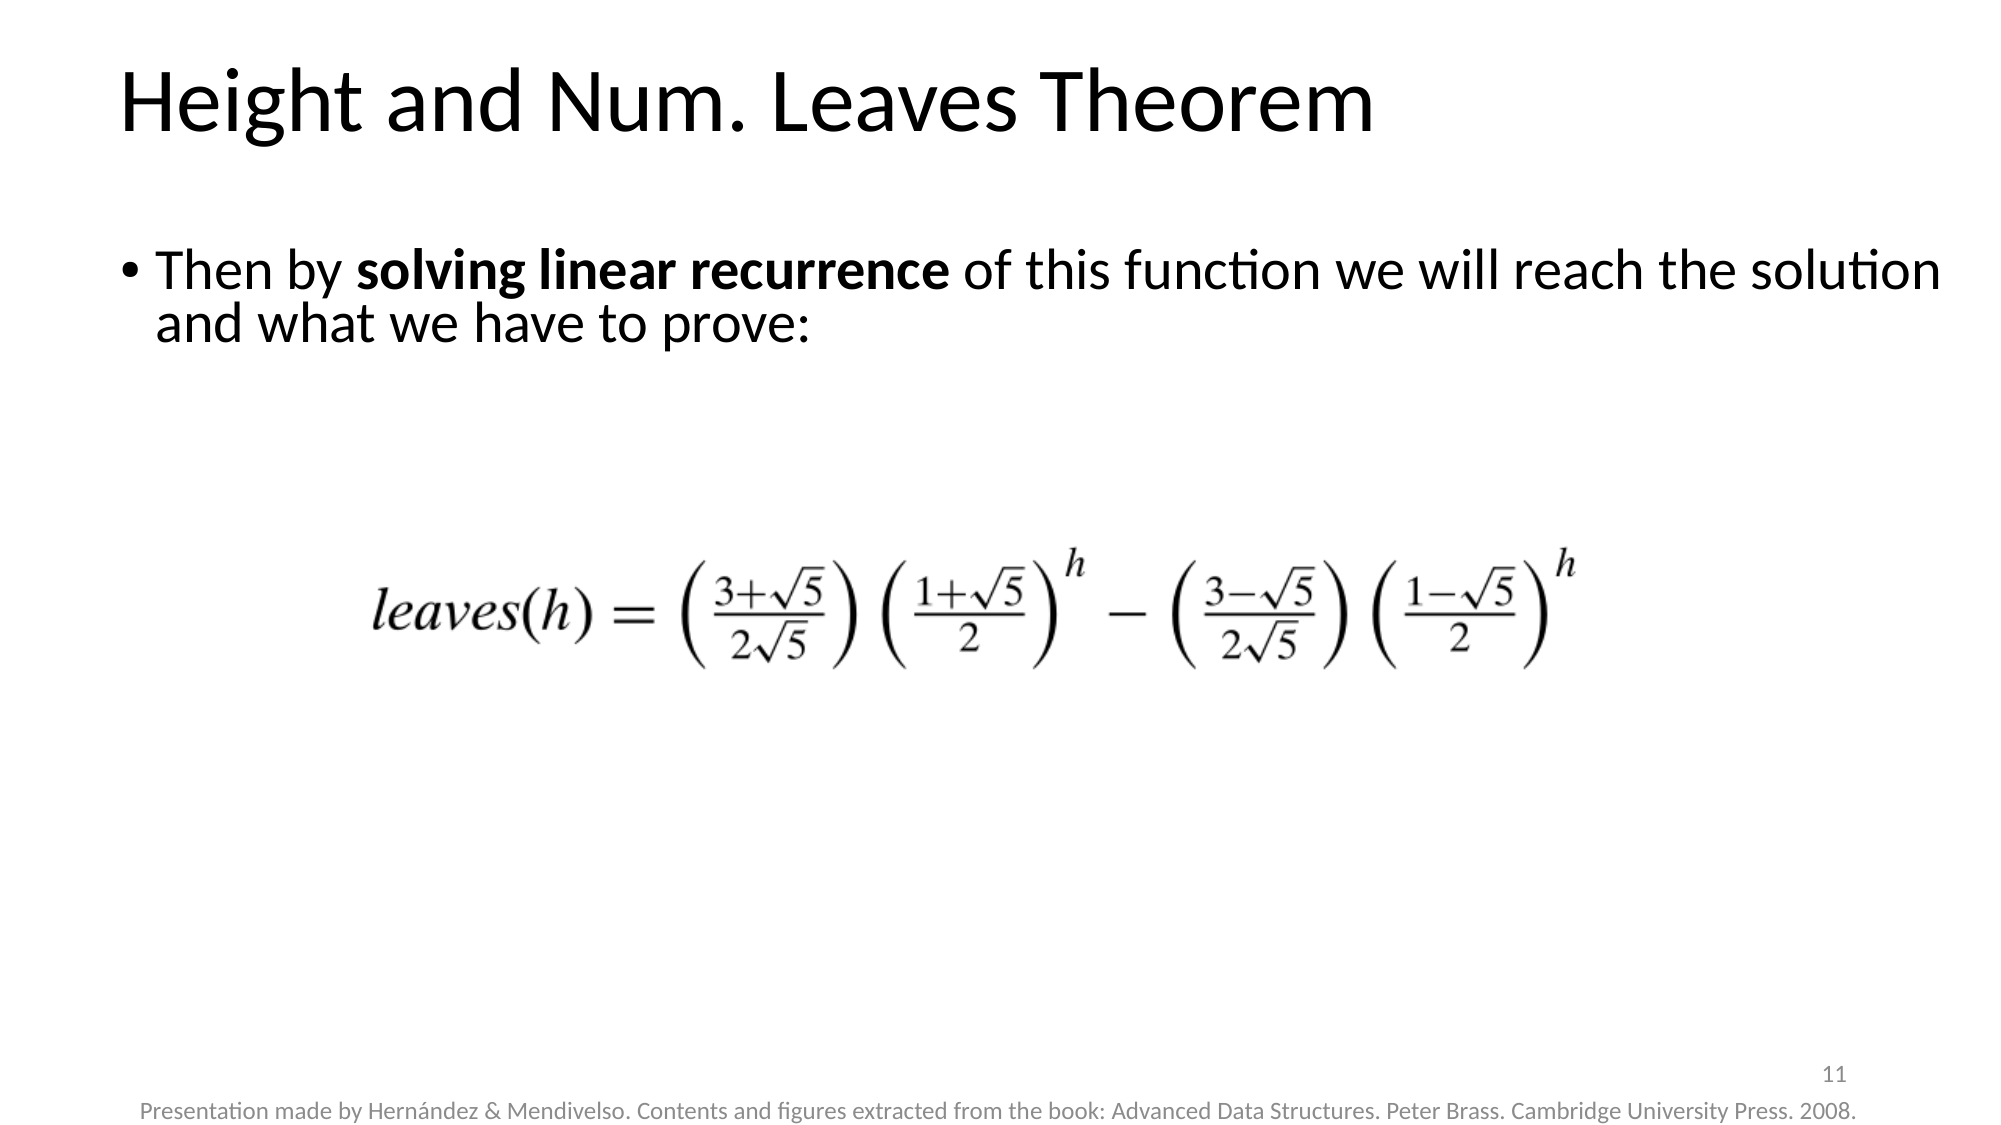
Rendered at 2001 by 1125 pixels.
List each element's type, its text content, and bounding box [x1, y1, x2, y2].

text_box Presentation made by Hernández & Mendivelso. Contents and figures extracted from the book: Advanced Data Structures. Peter Brass. Cambridge University Press. 2008. [0, 1100, 2000, 1119]
picture [358, 545, 1582, 671]
title Height and Num. Leaves Theorem [119, 1, 1845, 150]
text_box Then by solving linear recurrence of this function we will reach the solution and what we have to prove: [119, 159, 1983, 412]
